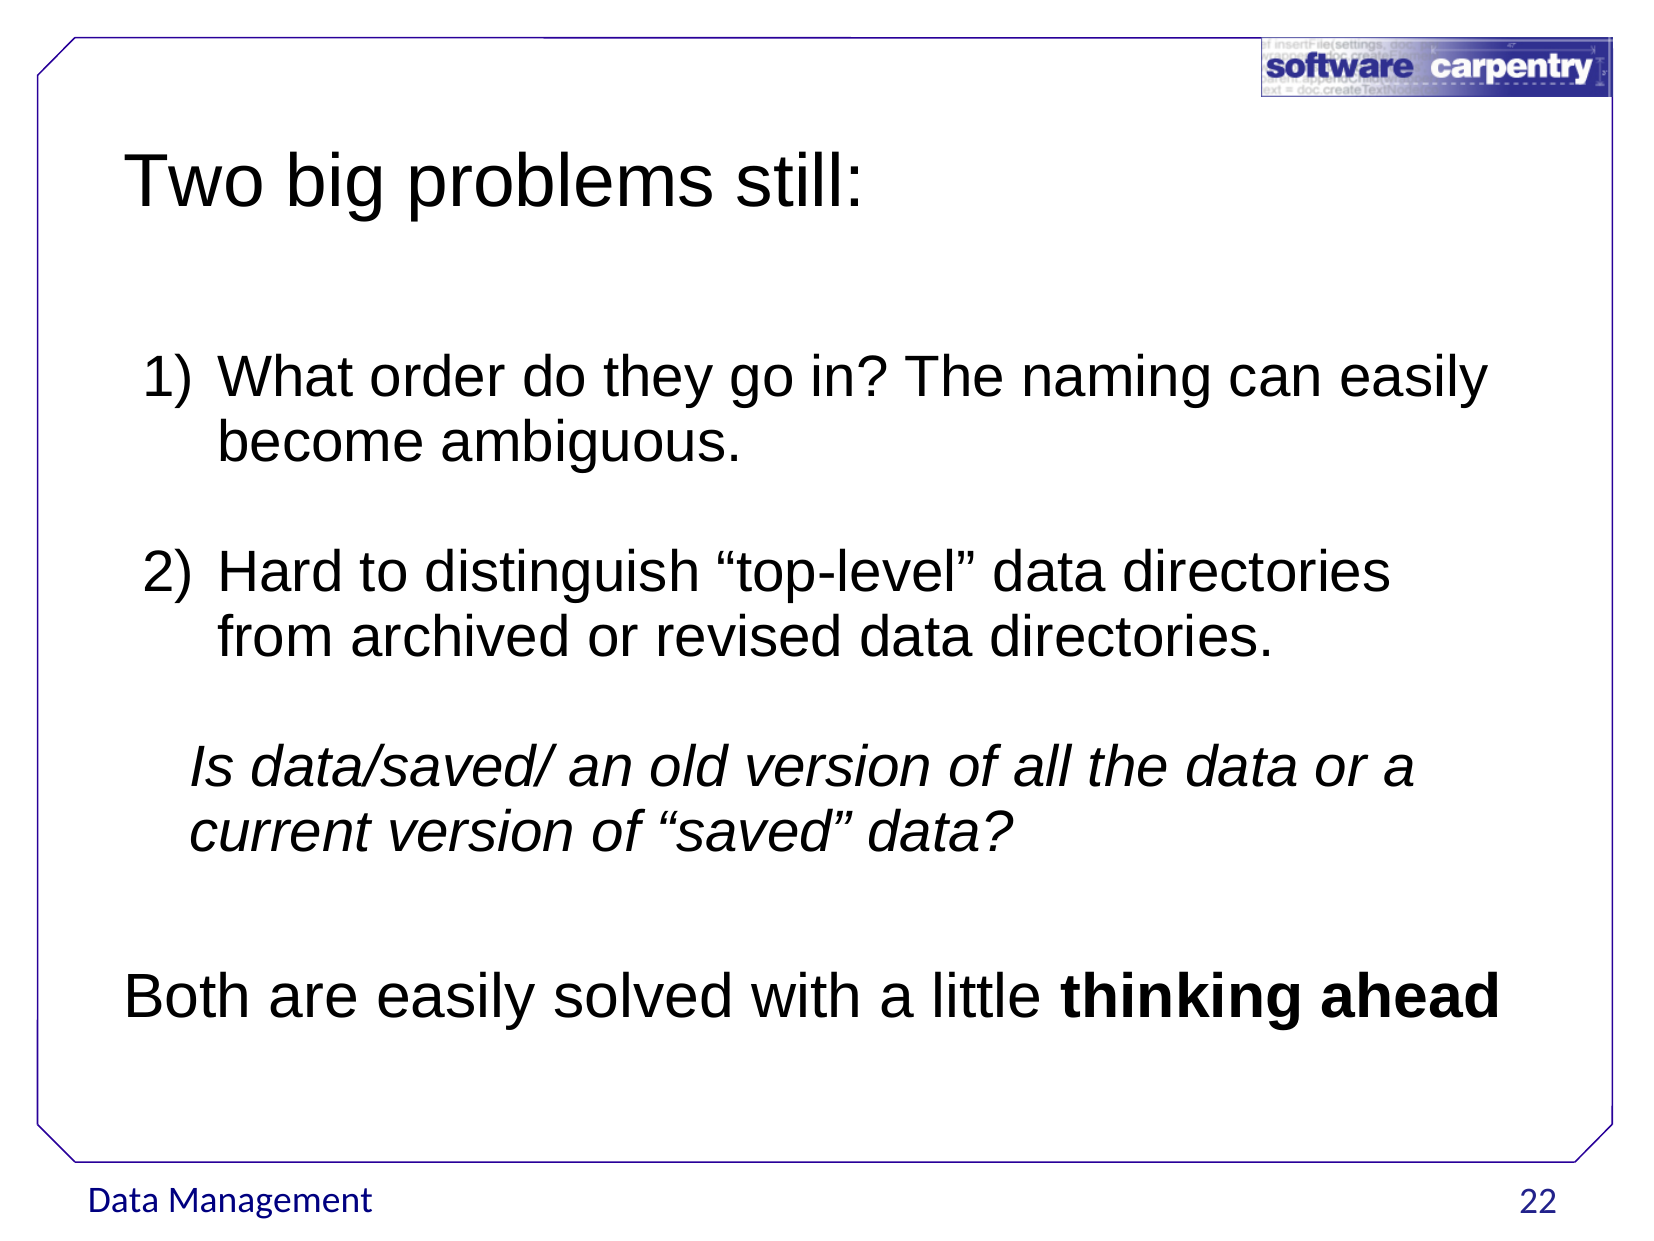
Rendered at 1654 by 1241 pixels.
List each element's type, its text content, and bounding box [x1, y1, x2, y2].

text_box <number> [1185, 1168, 1572, 1235]
text_box Both are easily solved with a little thinking ahead [108, 953, 1555, 1040]
text_box Two big problems still: [108, 132, 1555, 232]
text_box What order do they go in? The naming can easily become ambiguous. Hard to distinguish “top-level” data directories from archived or revised data directories. Is data/saved/ an old version of all the data or a current version of “saved” data? [127, 336, 1508, 873]
picture [1261, 37, 1613, 97]
